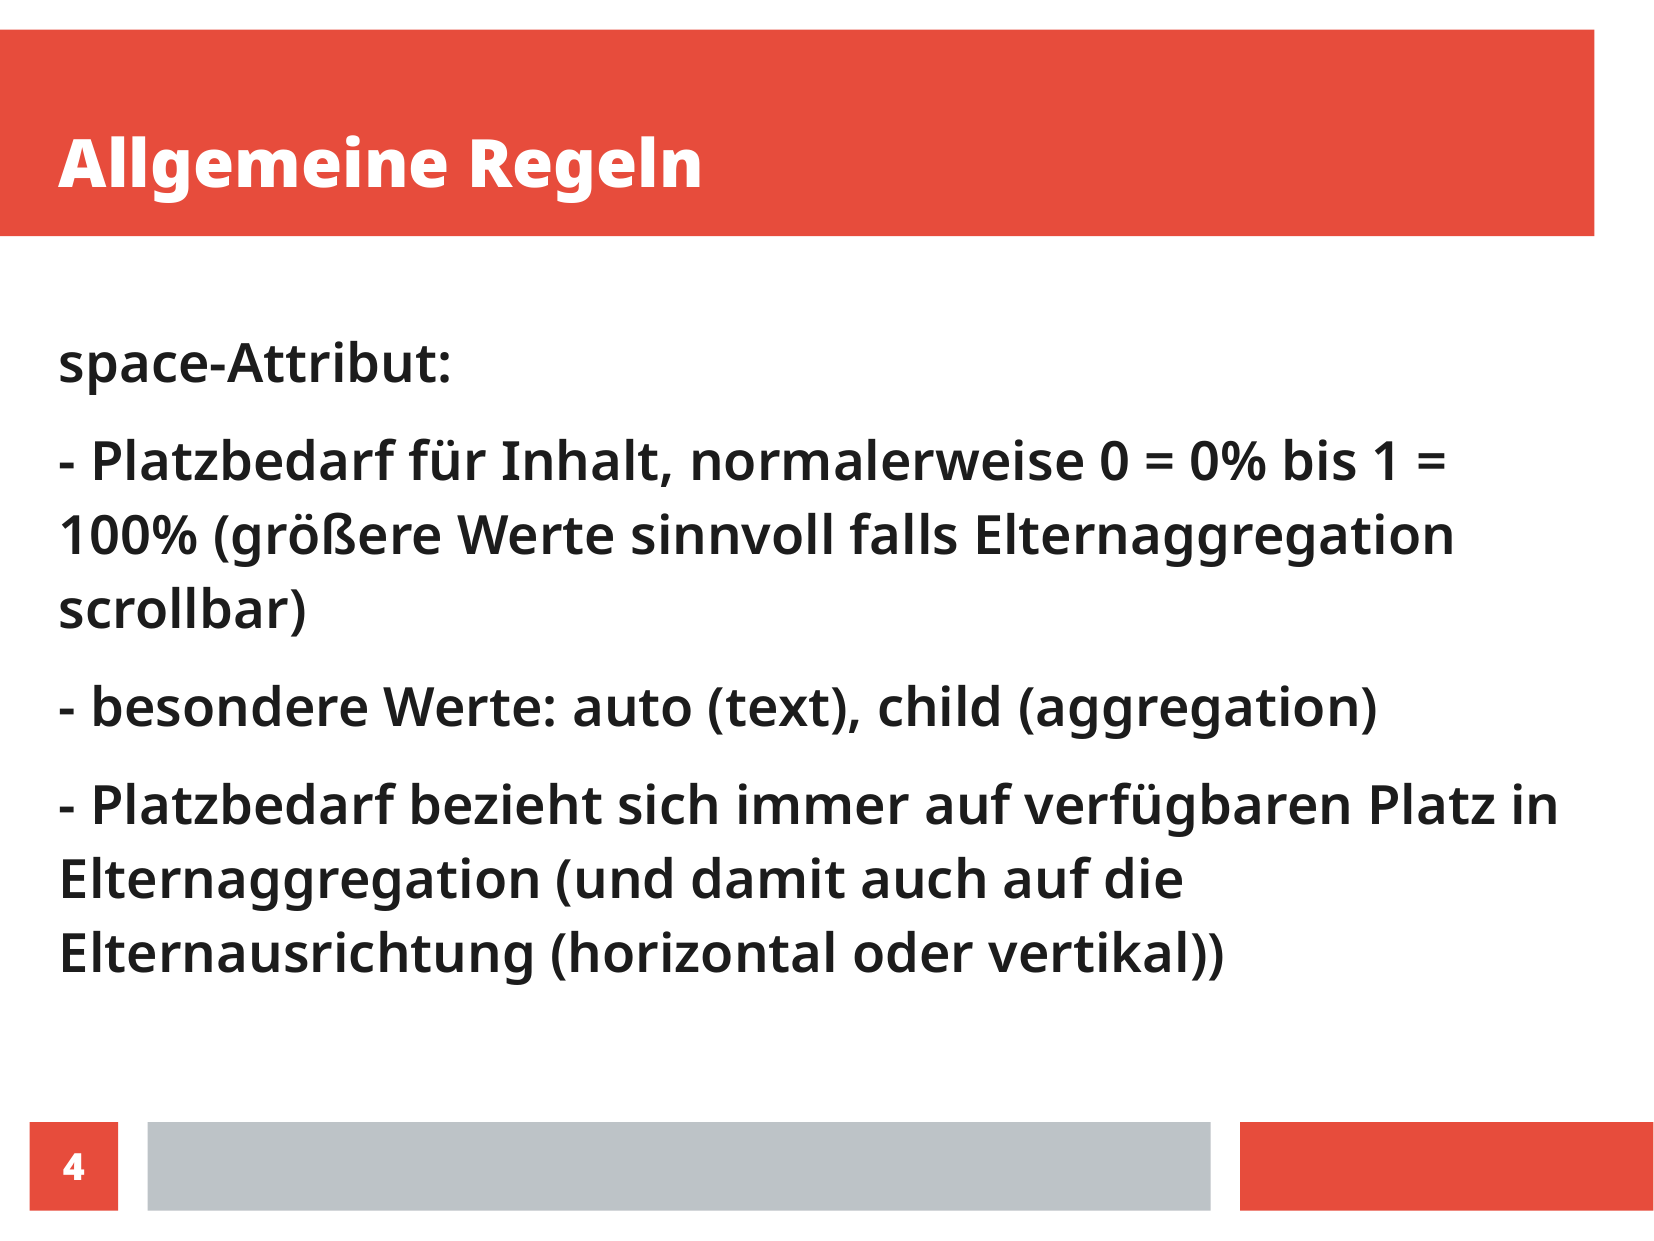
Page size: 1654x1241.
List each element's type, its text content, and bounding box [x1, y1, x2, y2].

title Allgemeine Regeln [59, 59, 1595, 207]
list space-Attribut: - Platzbedarf für Inhalt, normalerweise 0 = 0% bis 1 = 100% (größere Werte sinnvoll falls Elternaggregation scrollbar) - besondere Werte: auto (text), child (aggregation) - Platzbedarf bezieht sich immer auf verfügbaren Platz in Elternaggregation (und damit auch auf die Elternausrichtung (horizontal oder vertikal)) [59, 324, 1565, 1093]
